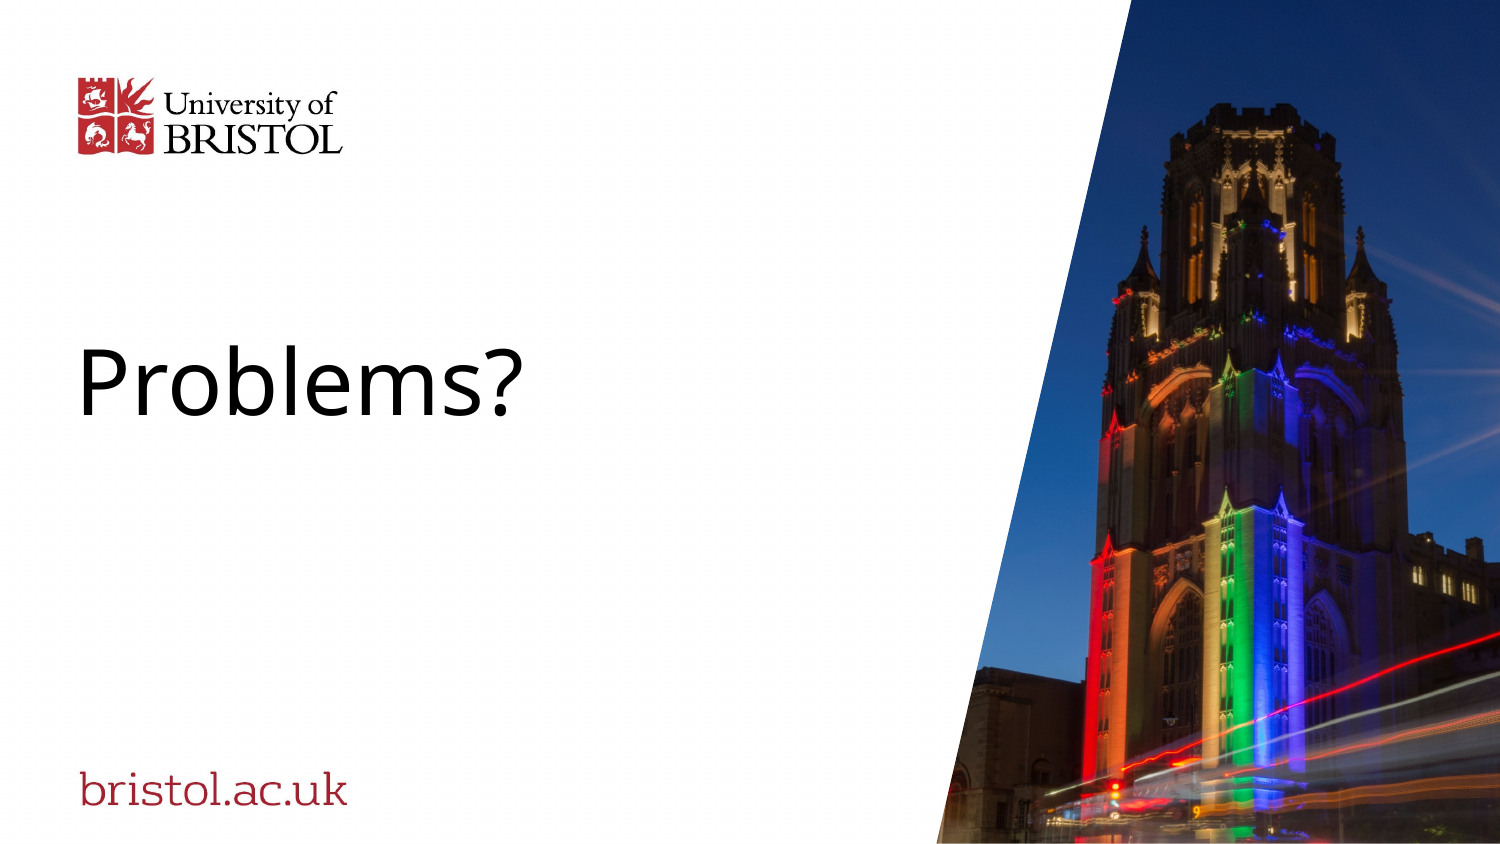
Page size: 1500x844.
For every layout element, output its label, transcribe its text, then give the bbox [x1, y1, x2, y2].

title Problems? [60, 262, 924, 443]
